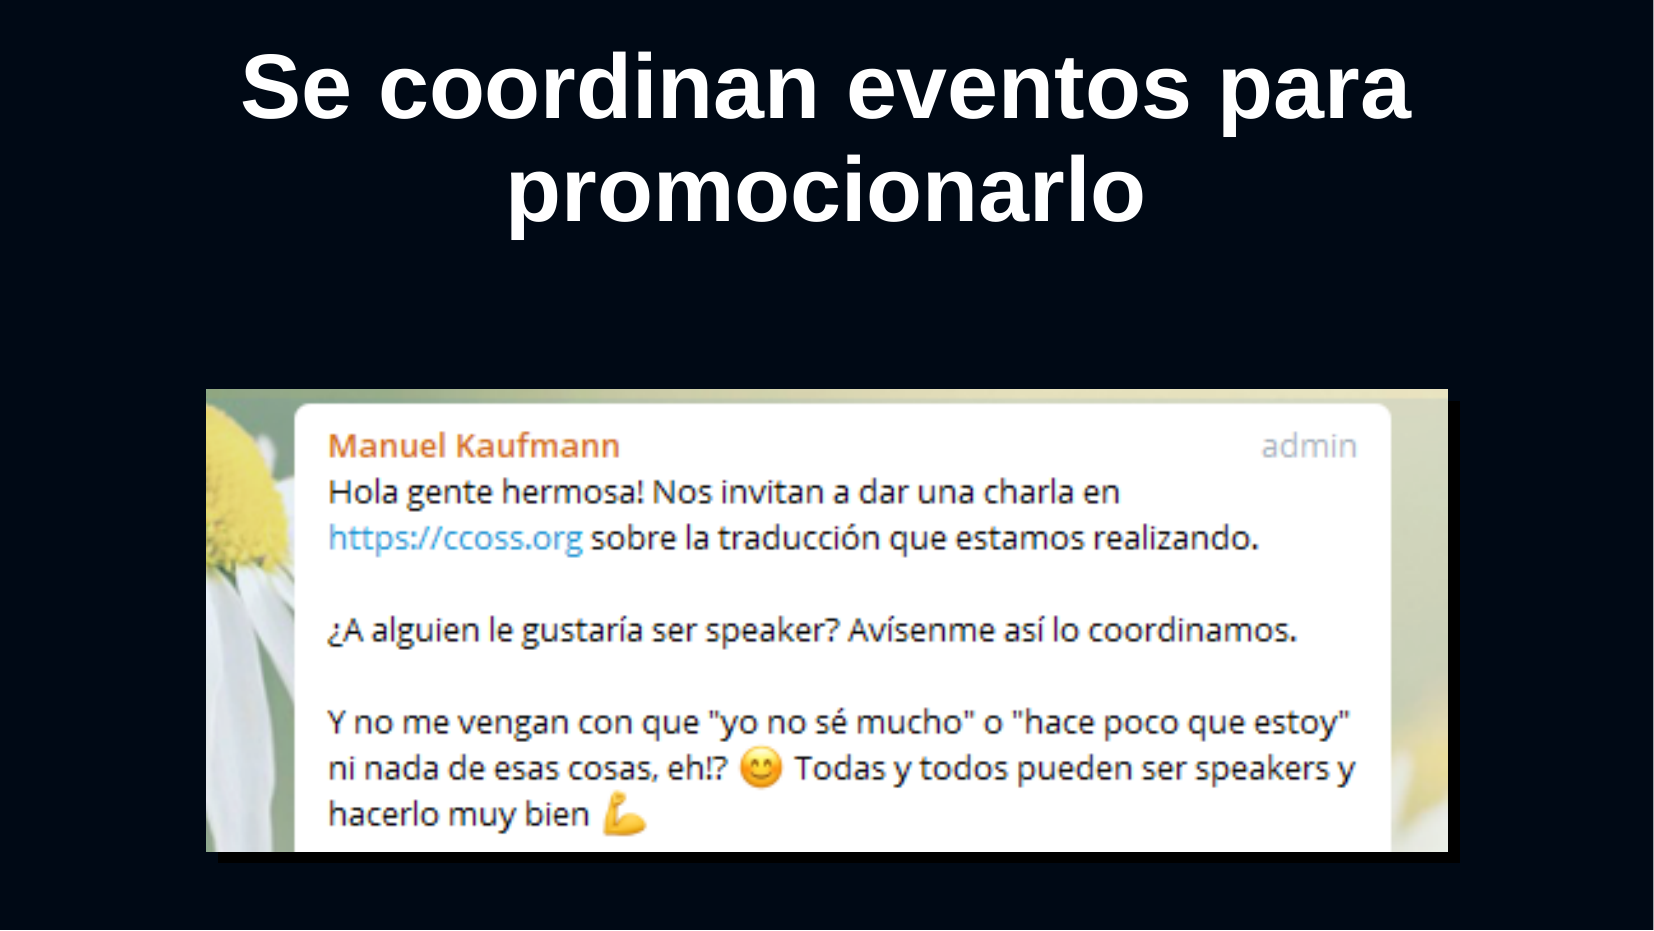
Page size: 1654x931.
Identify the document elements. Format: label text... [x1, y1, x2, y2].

title Se coordinan eventos para promocionarlo [82, 35, 1571, 241]
picture [206, 389, 1448, 852]
